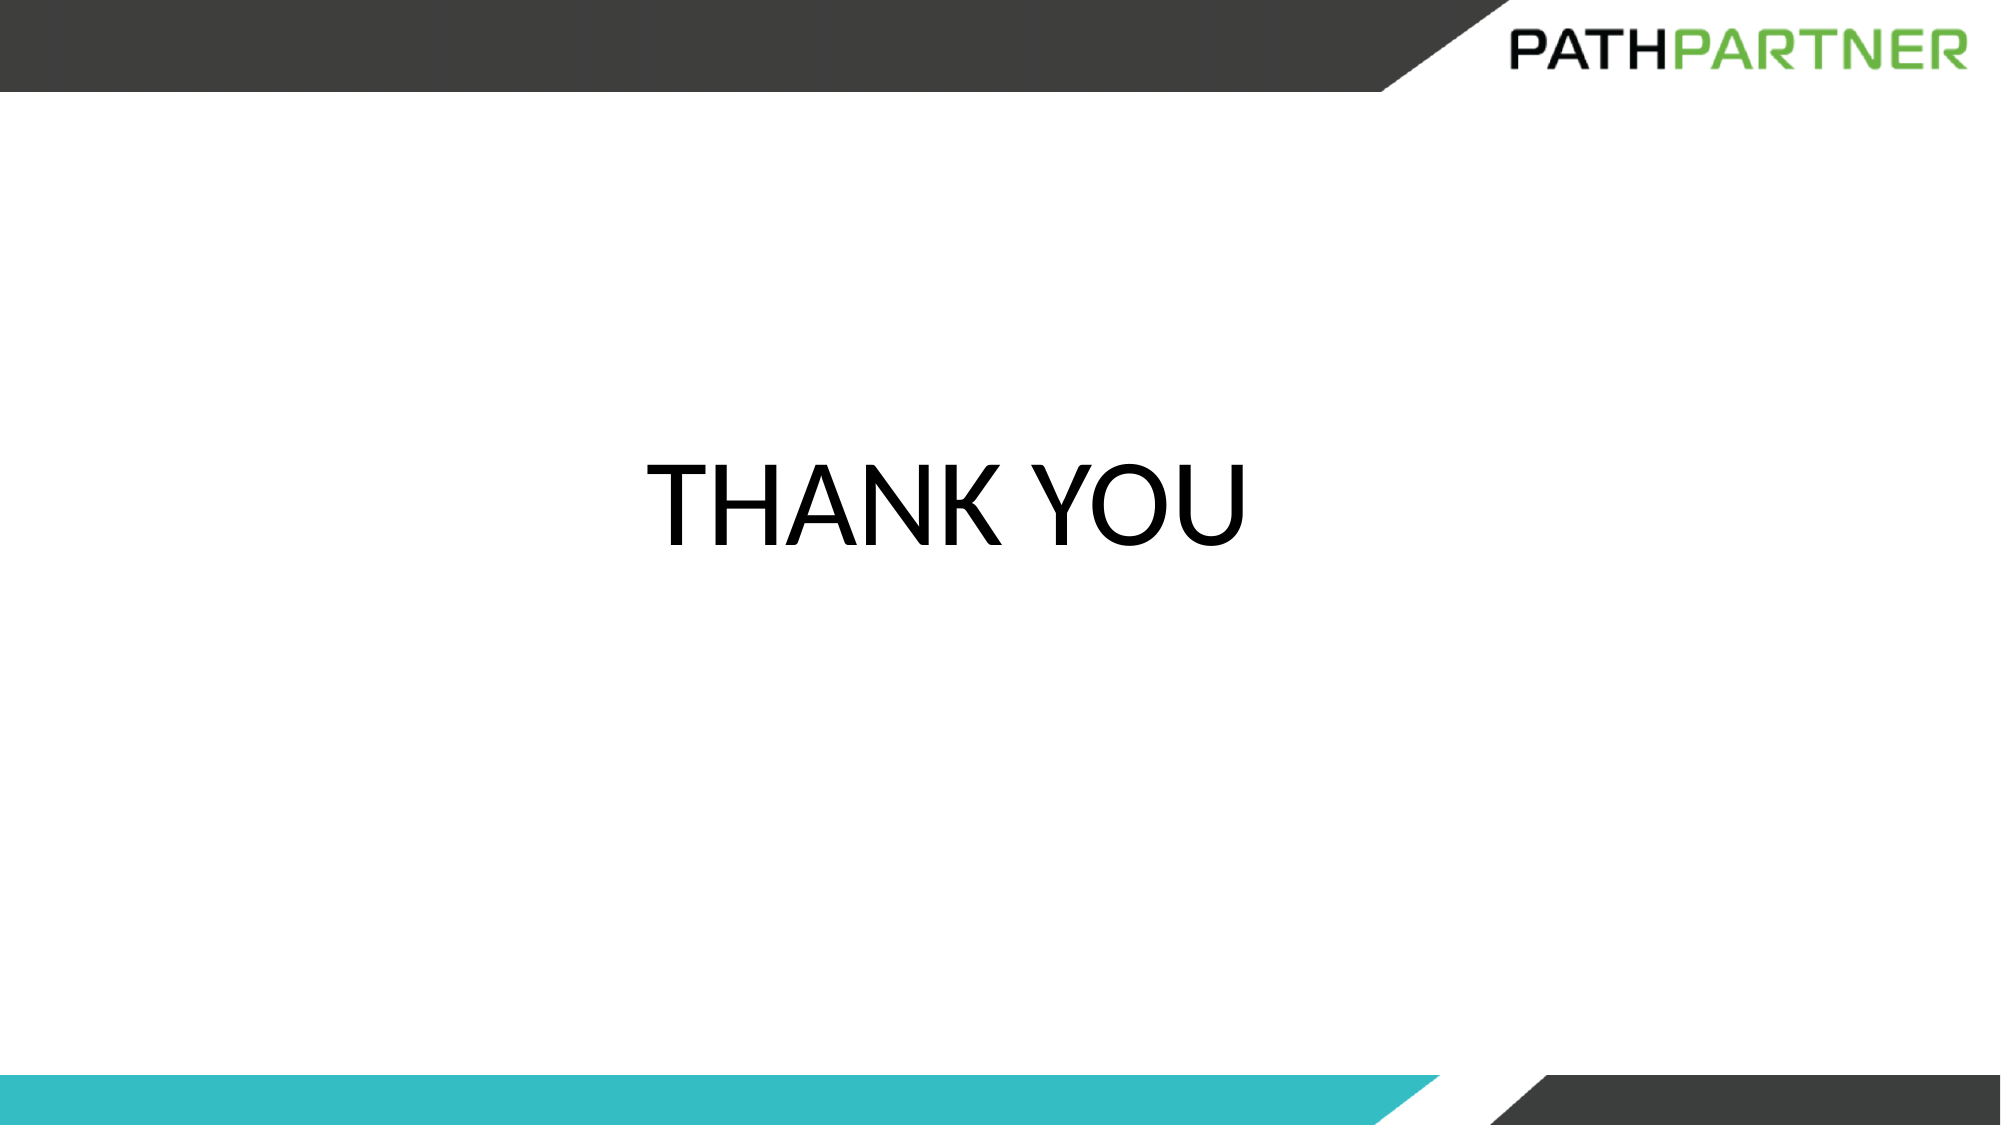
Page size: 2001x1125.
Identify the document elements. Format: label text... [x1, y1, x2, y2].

text_box THANK YOU [632, 413, 1801, 579]
picture [0, 1075, 2001, 1125]
picture [0, 0, 2000, 92]
